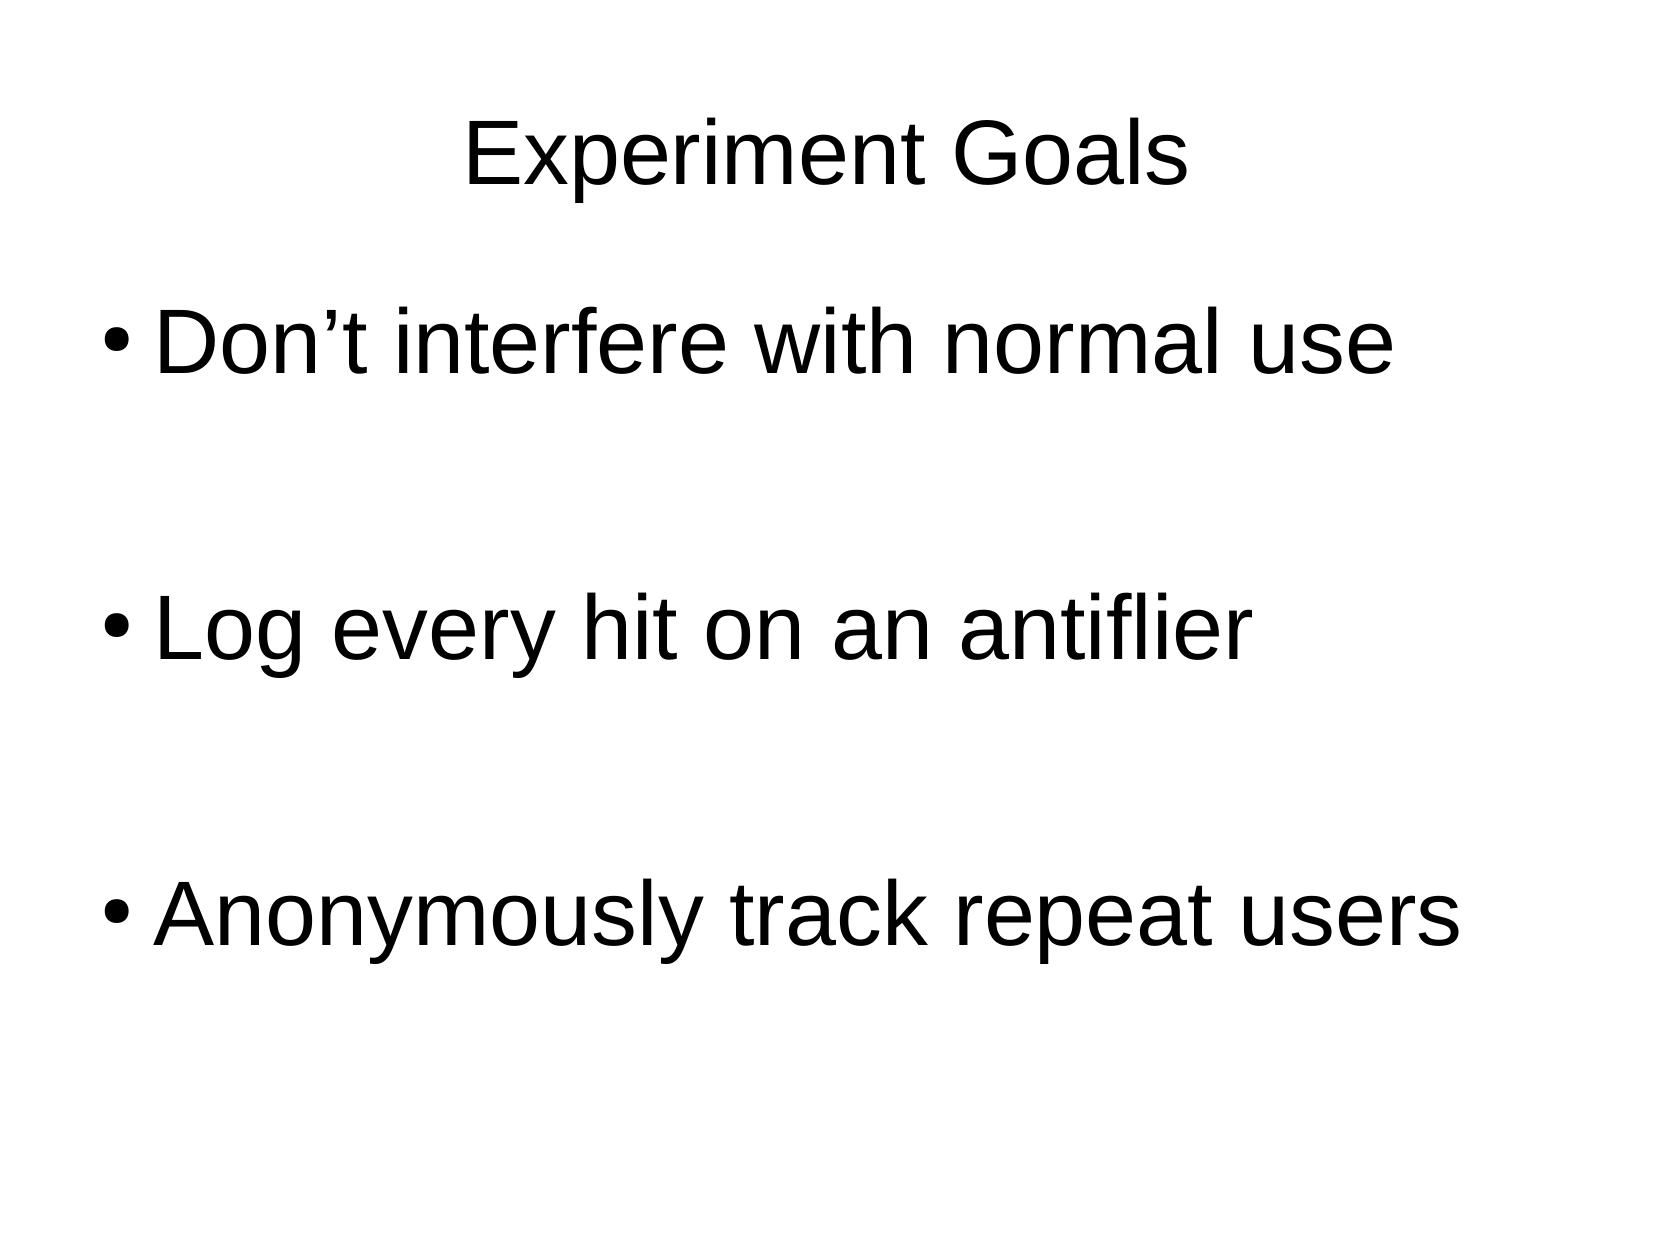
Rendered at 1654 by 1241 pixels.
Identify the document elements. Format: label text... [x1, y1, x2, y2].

list Don’t interfere with normal use Log every hit on an antiflier Anonymously track repeat users [82, 290, 1571, 1010]
title Experiment Goals [82, 49, 1571, 257]
